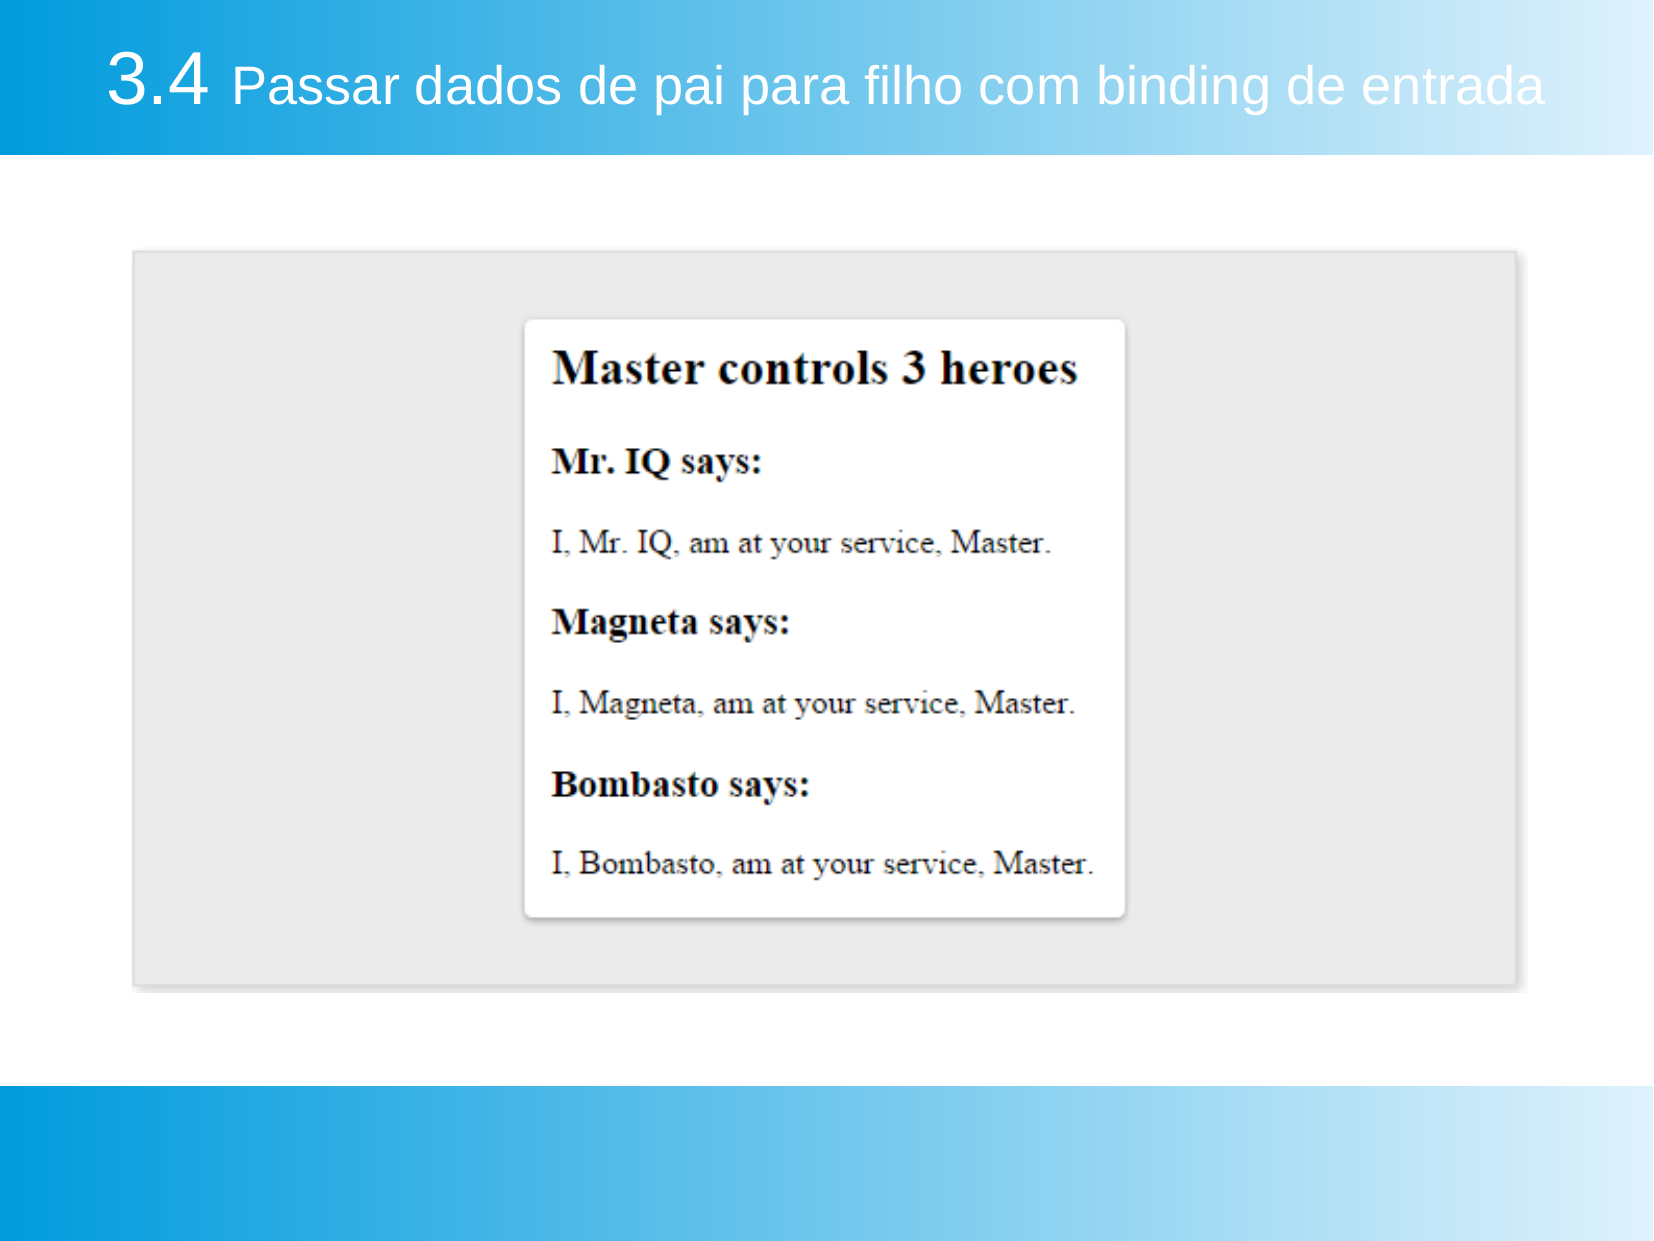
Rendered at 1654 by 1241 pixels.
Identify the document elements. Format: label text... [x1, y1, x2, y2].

title 3.4 Passar dados de pai para filho com binding de entrada [82, 5, 1571, 151]
picture [131, 247, 1528, 994]
